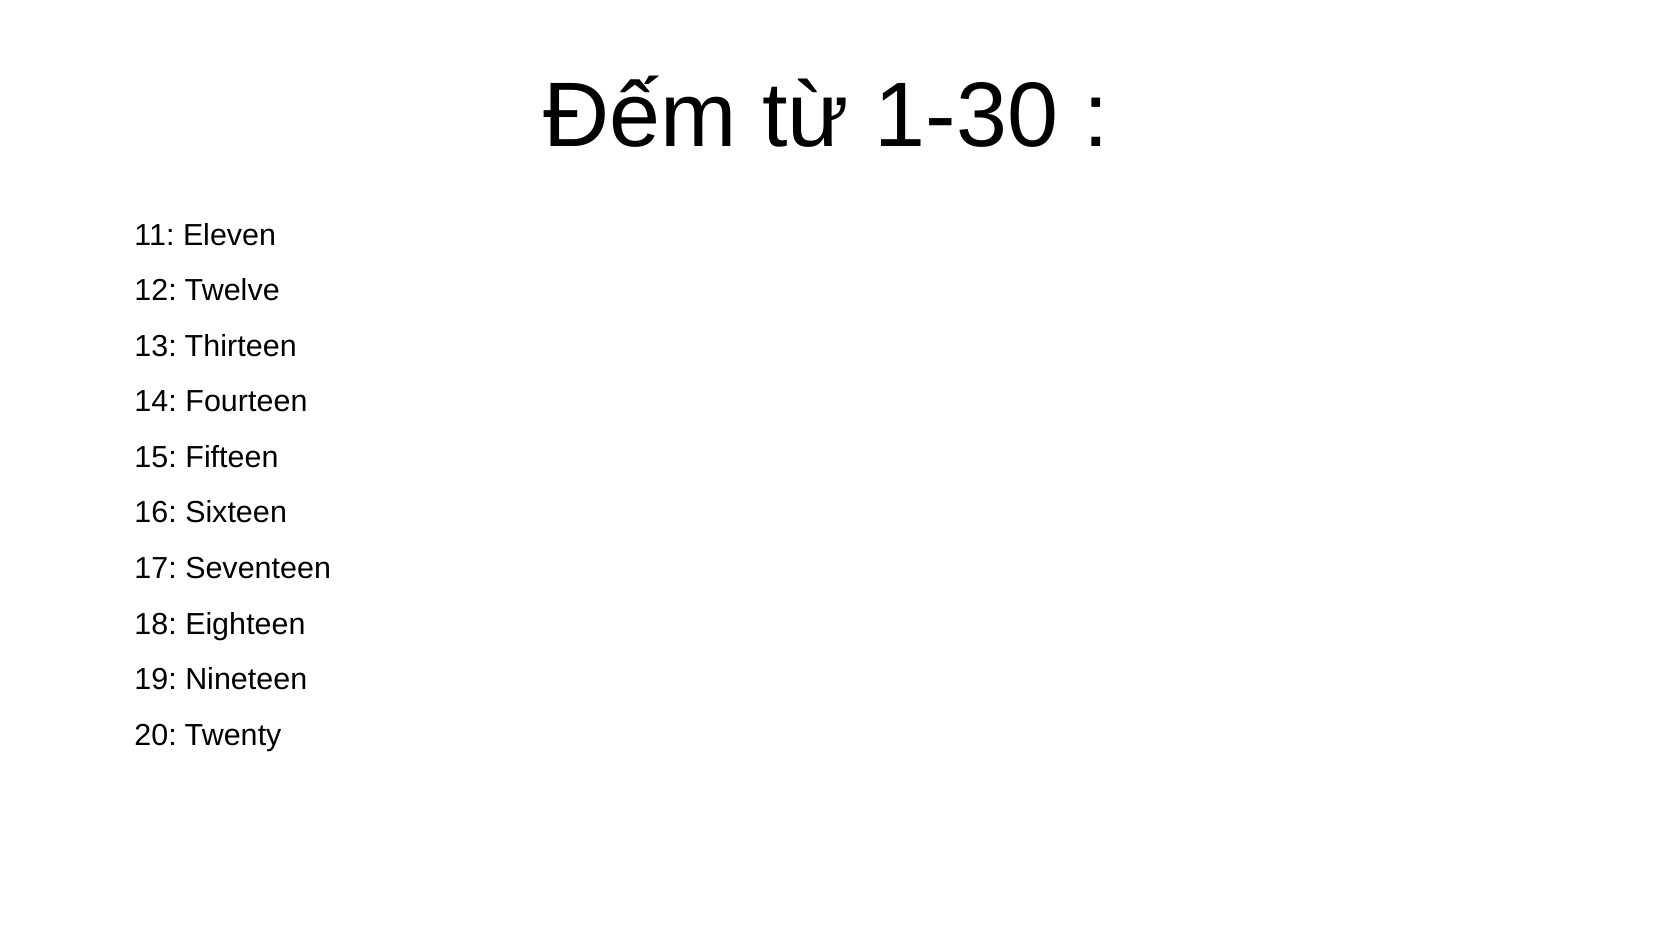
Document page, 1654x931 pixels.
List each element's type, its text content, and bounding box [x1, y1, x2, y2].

list 11: Eleven 12: Twelve 13: Thirteen 14: Fourteen 15: Fifteen 16: Sixteen 17: Seventeen 18: Eighteen 19: Nineteen 20: Twenty [82, 217, 1571, 758]
title Đếm từ 1-30 : [82, 37, 1571, 193]
